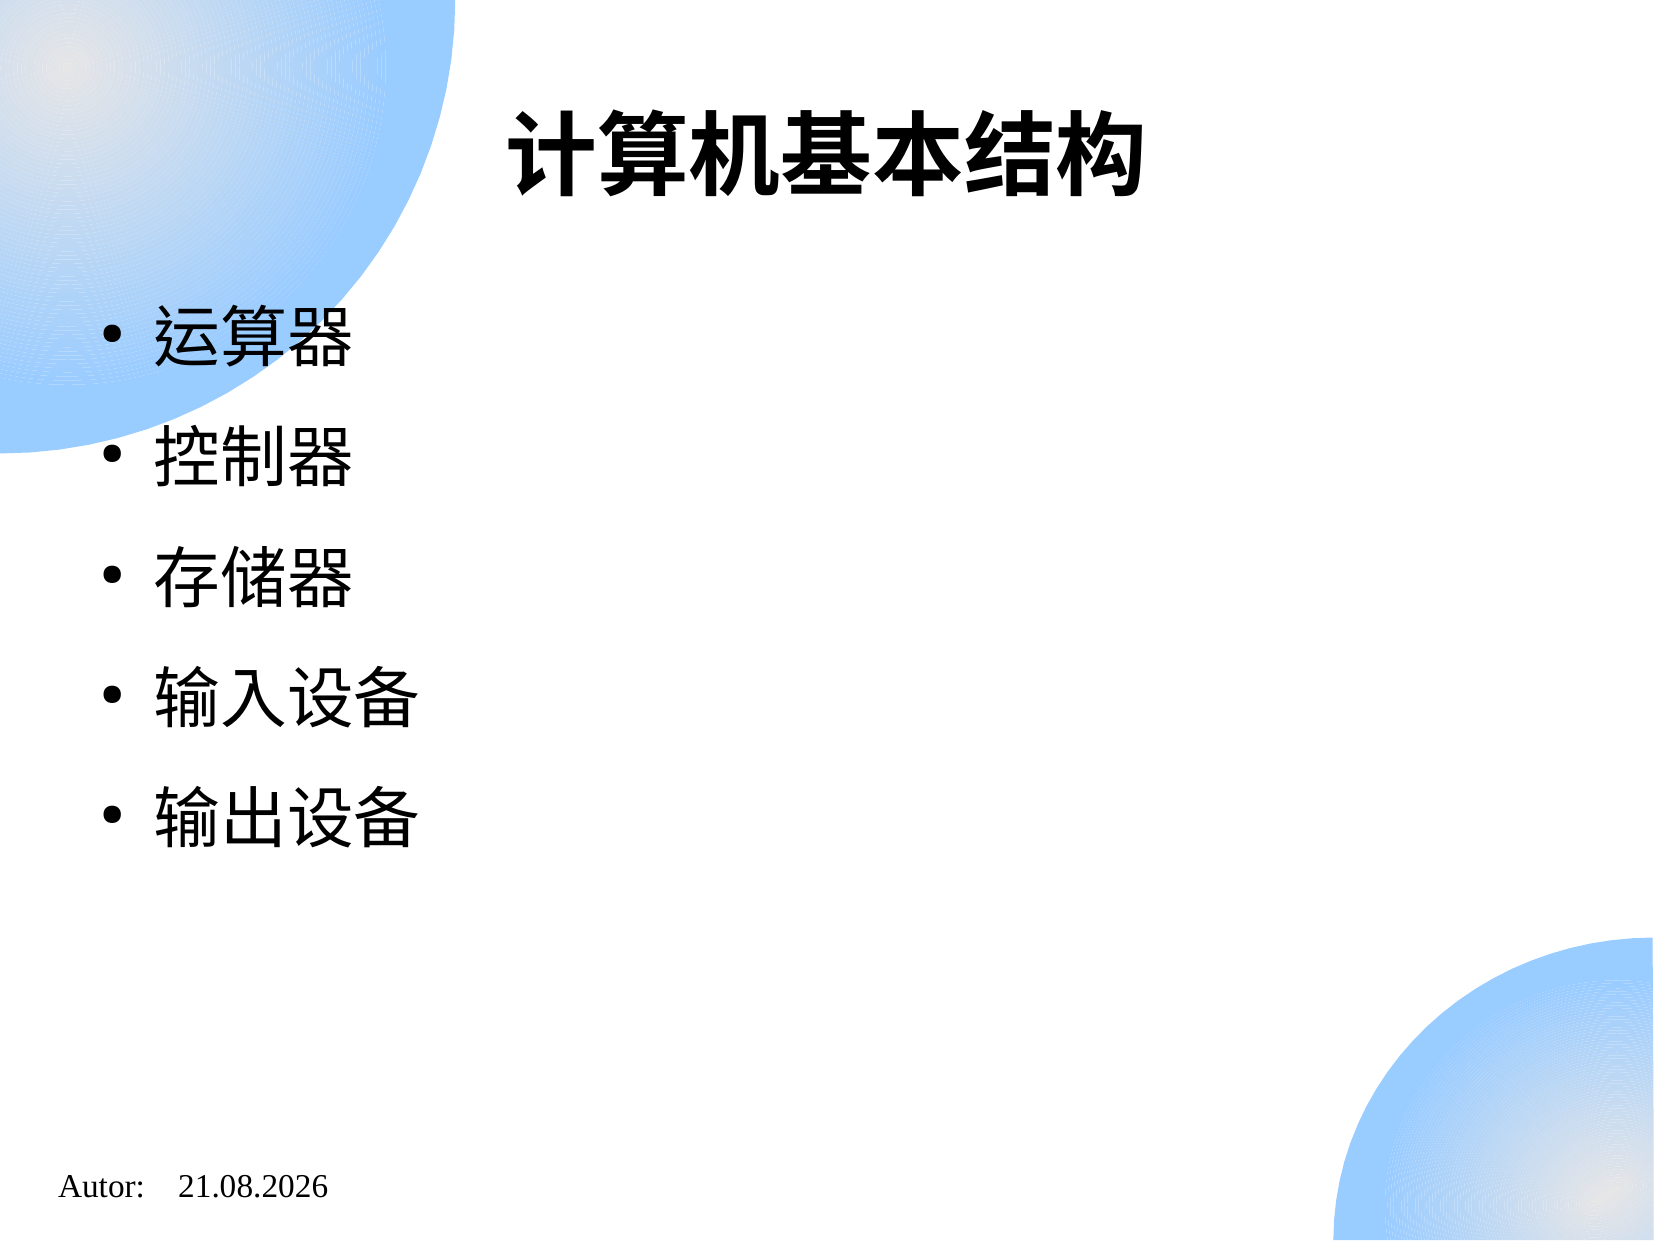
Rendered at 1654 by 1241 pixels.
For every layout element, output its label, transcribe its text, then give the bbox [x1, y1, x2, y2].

list 运算器 控制器 存储器 输入设备 输出设备 [82, 290, 1571, 1109]
title 计算机基本结构 [82, 49, 1571, 257]
